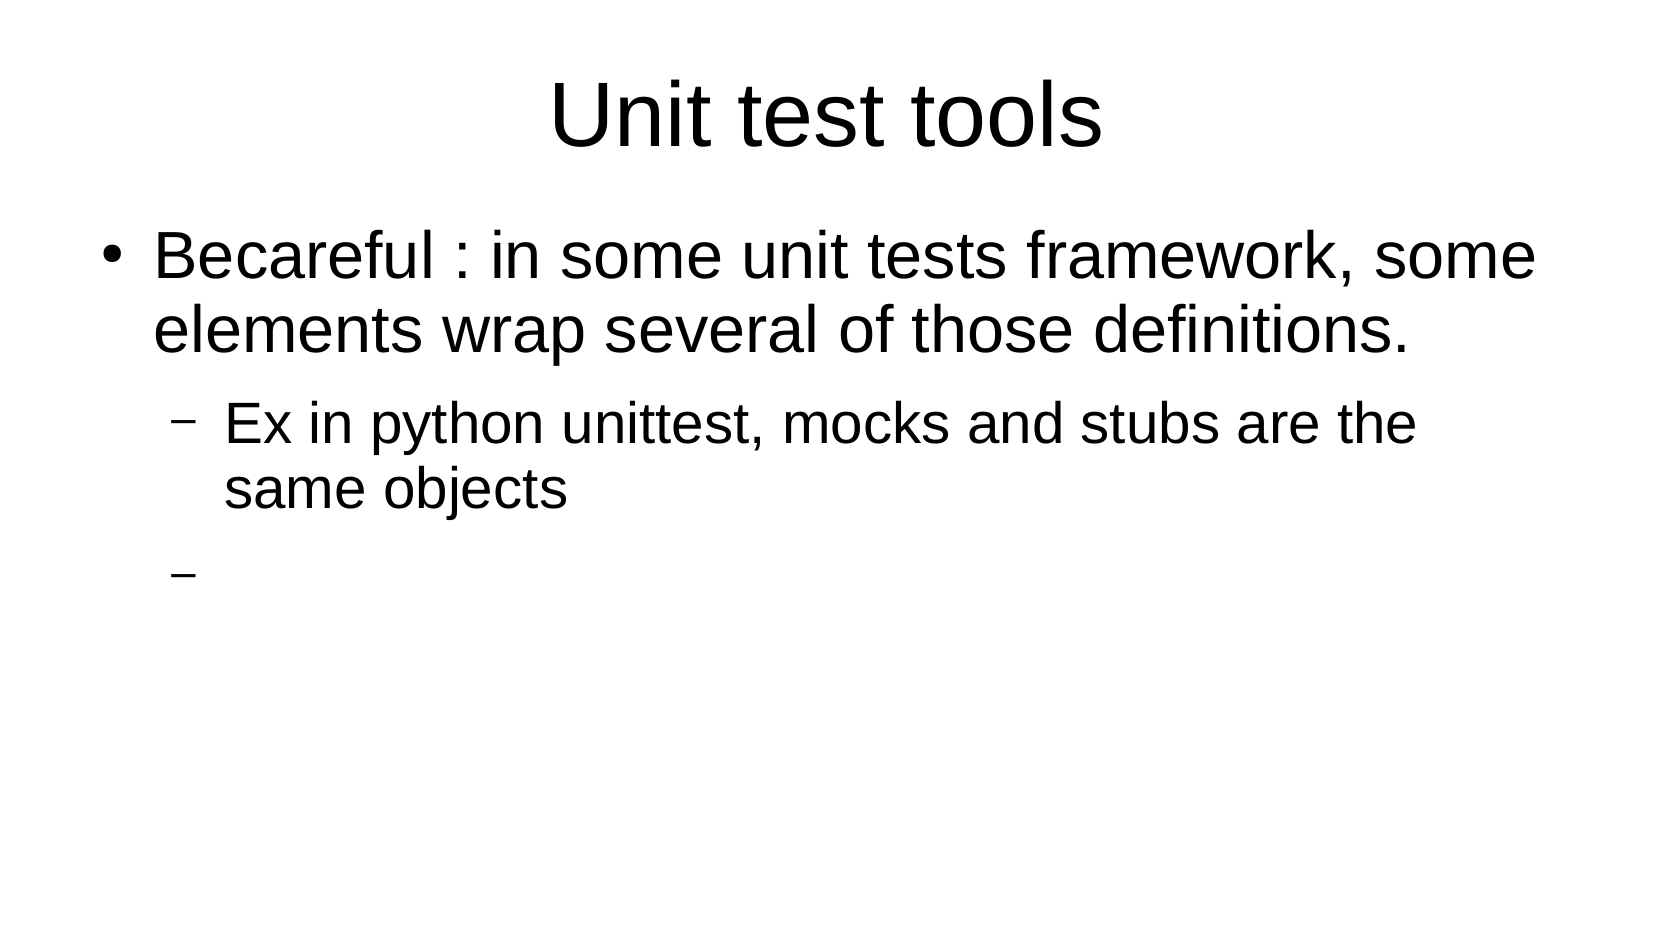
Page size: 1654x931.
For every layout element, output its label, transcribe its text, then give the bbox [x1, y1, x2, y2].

list Becareful : in some unit tests framework, some elements wrap several of those definitions. Ex in python unittest, mocks and stubs are the same objects [82, 217, 1571, 758]
title Unit test tools [82, 37, 1571, 193]
